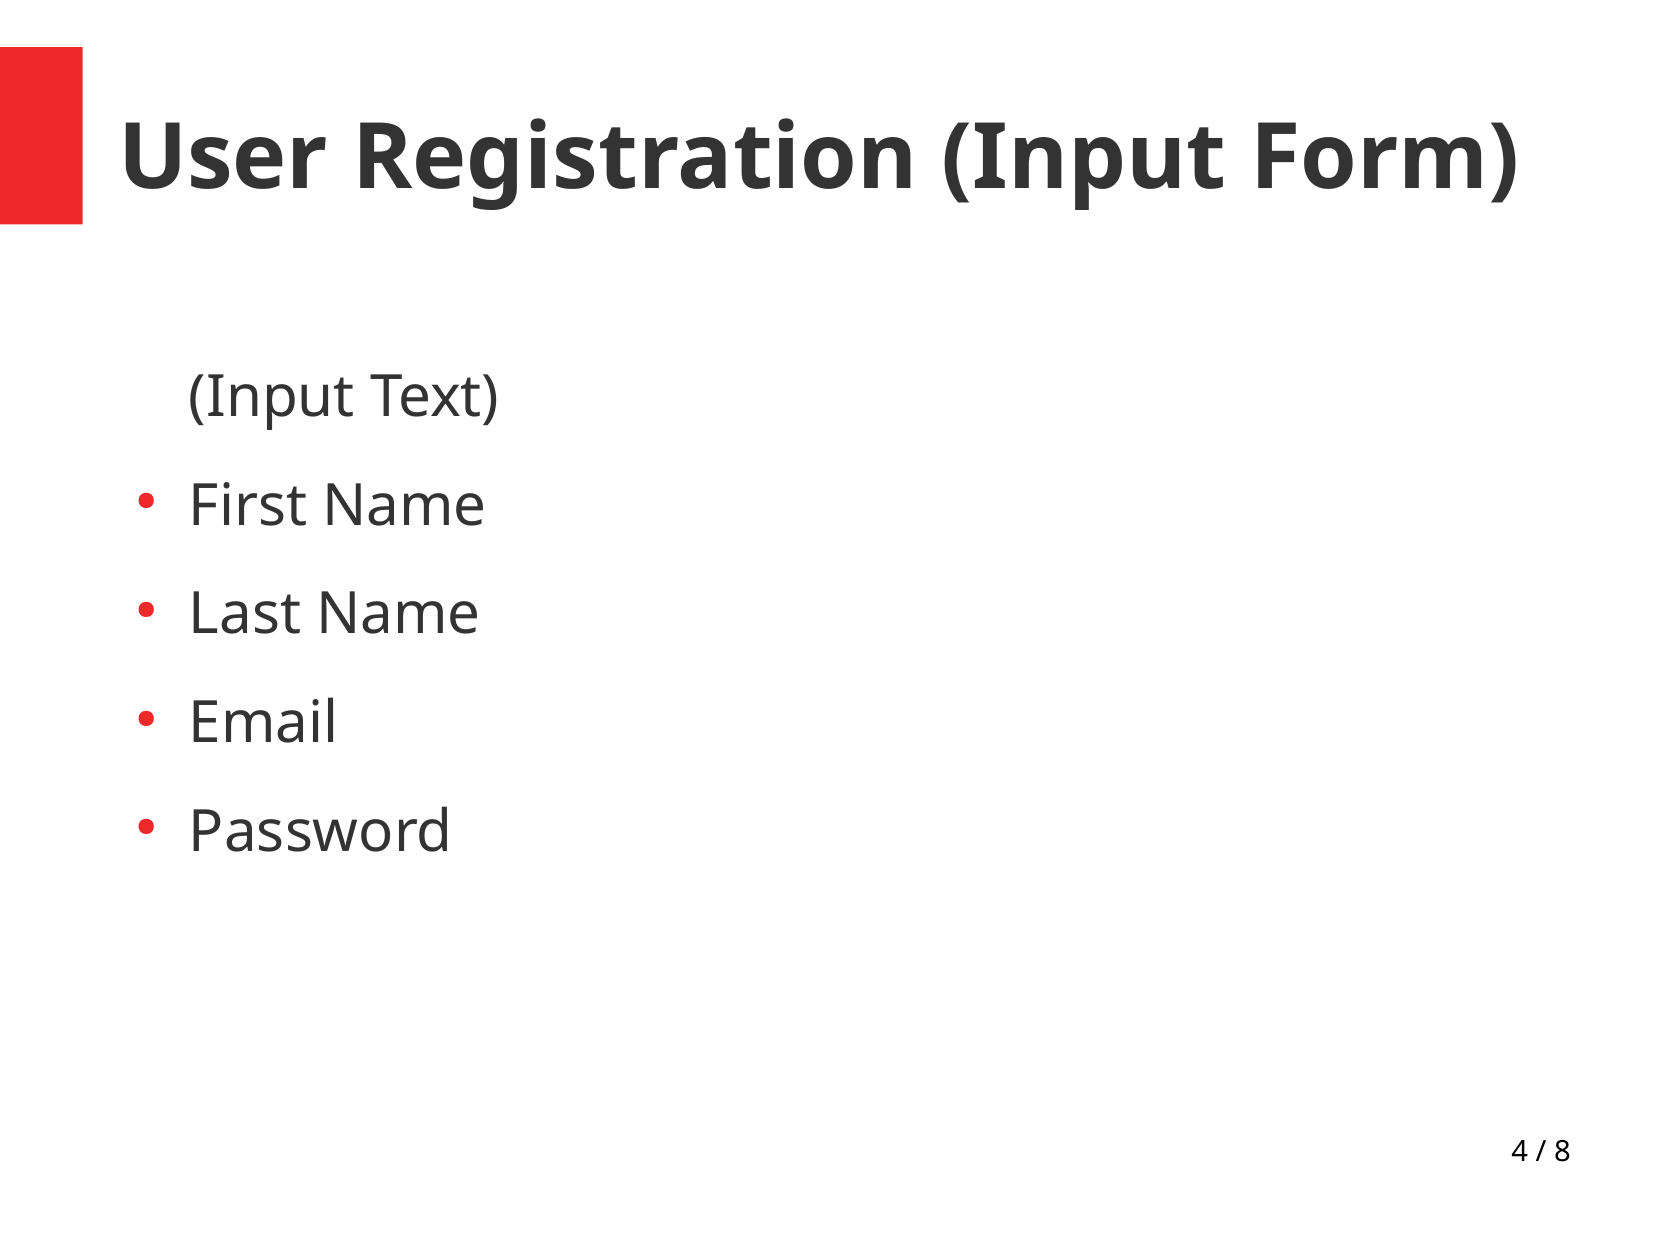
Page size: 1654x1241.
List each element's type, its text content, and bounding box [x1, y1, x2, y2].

list (Input Text) First Name Last Name Email Password [118, 354, 1536, 1074]
title User Registration (Input Form) [118, 49, 1571, 257]
